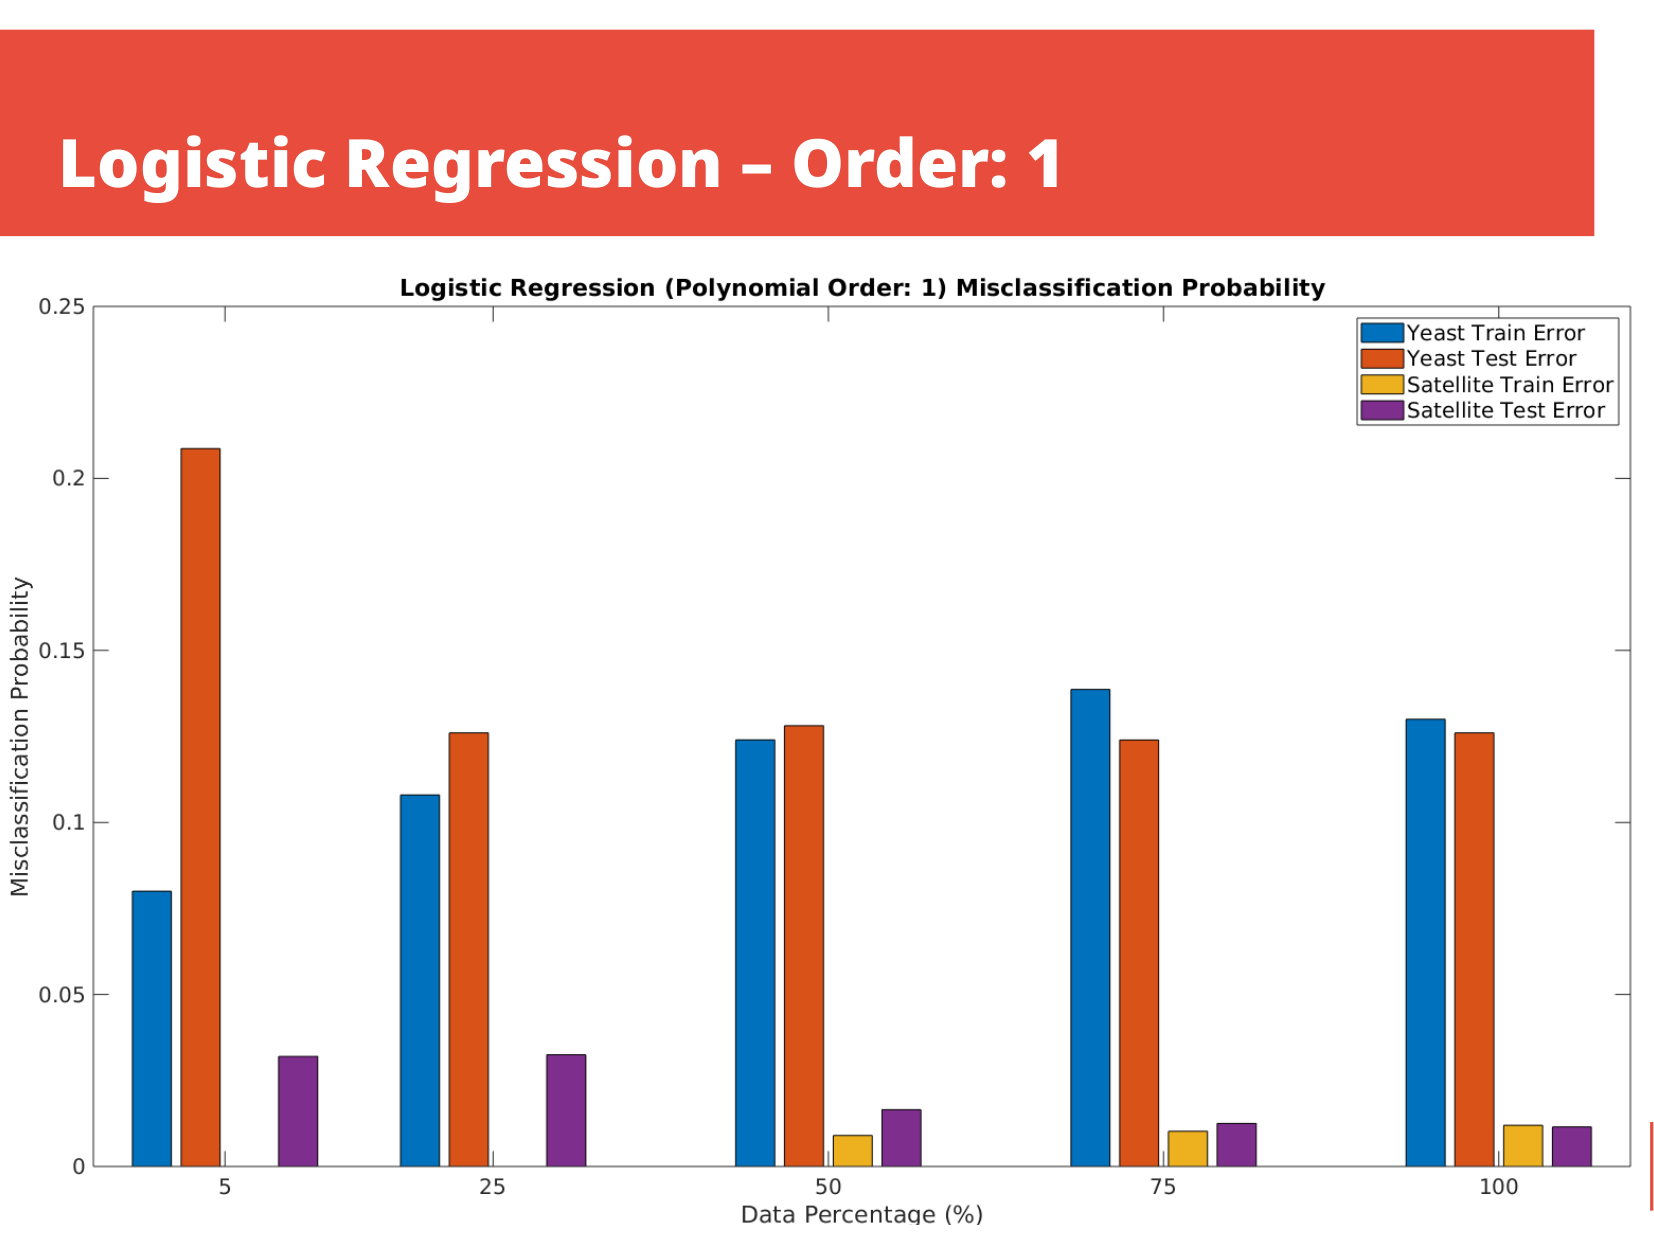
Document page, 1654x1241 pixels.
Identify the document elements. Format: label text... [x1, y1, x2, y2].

title Logistic Regression – Order: 1 [59, 59, 1595, 207]
picture [0, 255, 1651, 1225]
